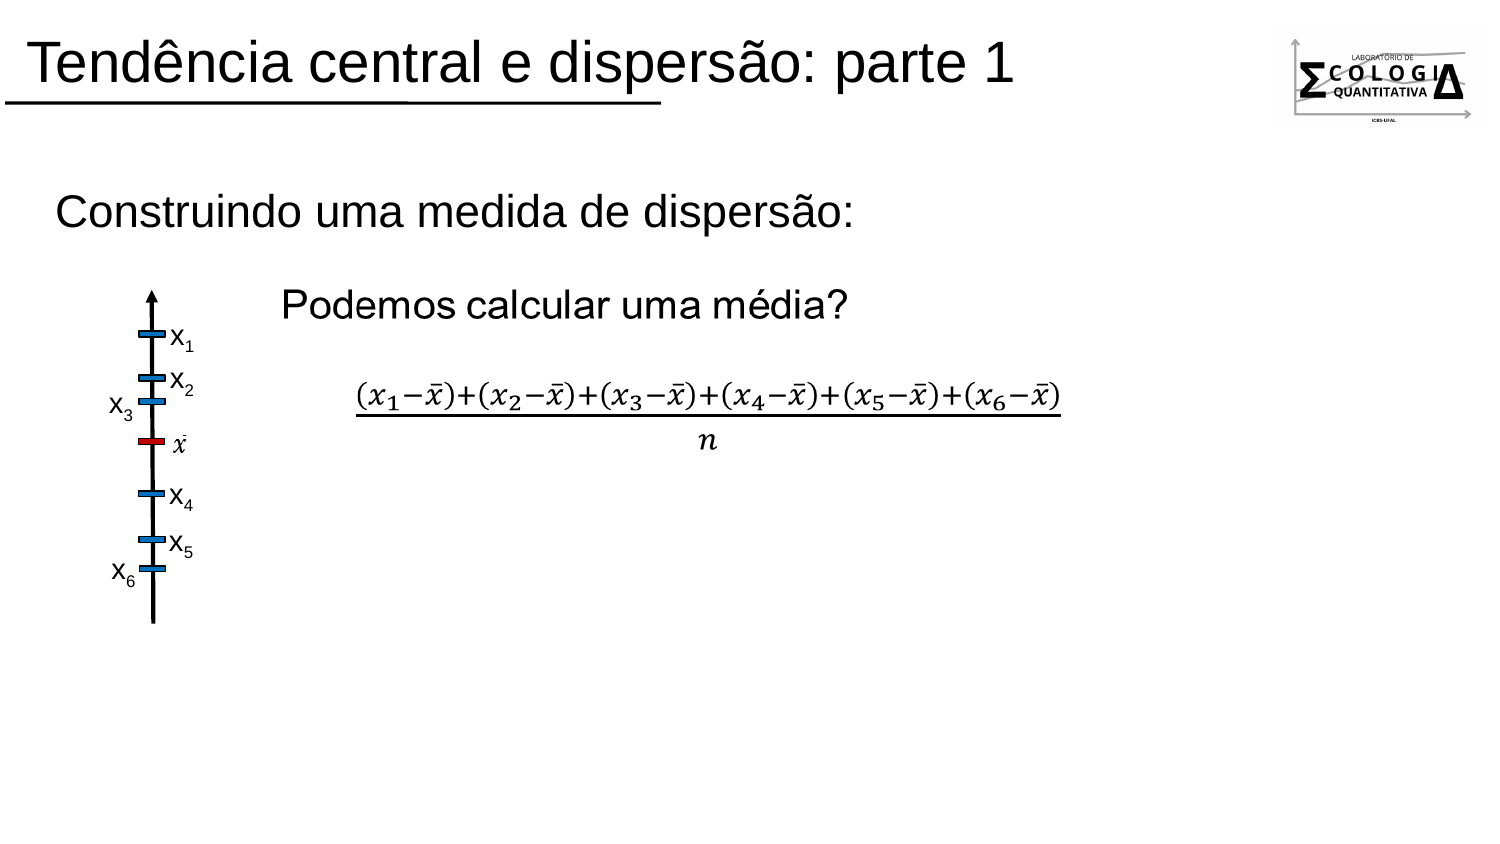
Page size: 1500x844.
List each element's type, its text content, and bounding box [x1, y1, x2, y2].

text_box x1 [155, 308, 213, 364]
text_box x2 [154, 352, 212, 407]
text_box [139, 375, 154, 381]
text_box [139, 537, 153, 542]
picture [1275, 23, 1490, 131]
text_box x6 [96, 543, 154, 598]
text_box Construindo uma medida de dispersão: [40, 174, 1290, 245]
text_box Tendência central e dispersão: parte 1 [11, 9, 1210, 117]
text_box x5 [153, 514, 212, 570]
text_box [139, 331, 155, 337]
text_box [139, 491, 154, 497]
text_box x4 [154, 467, 212, 514]
text_box [139, 417, 212, 467]
text_box x3 [93, 377, 152, 432]
text_box [255, 266, 1182, 459]
